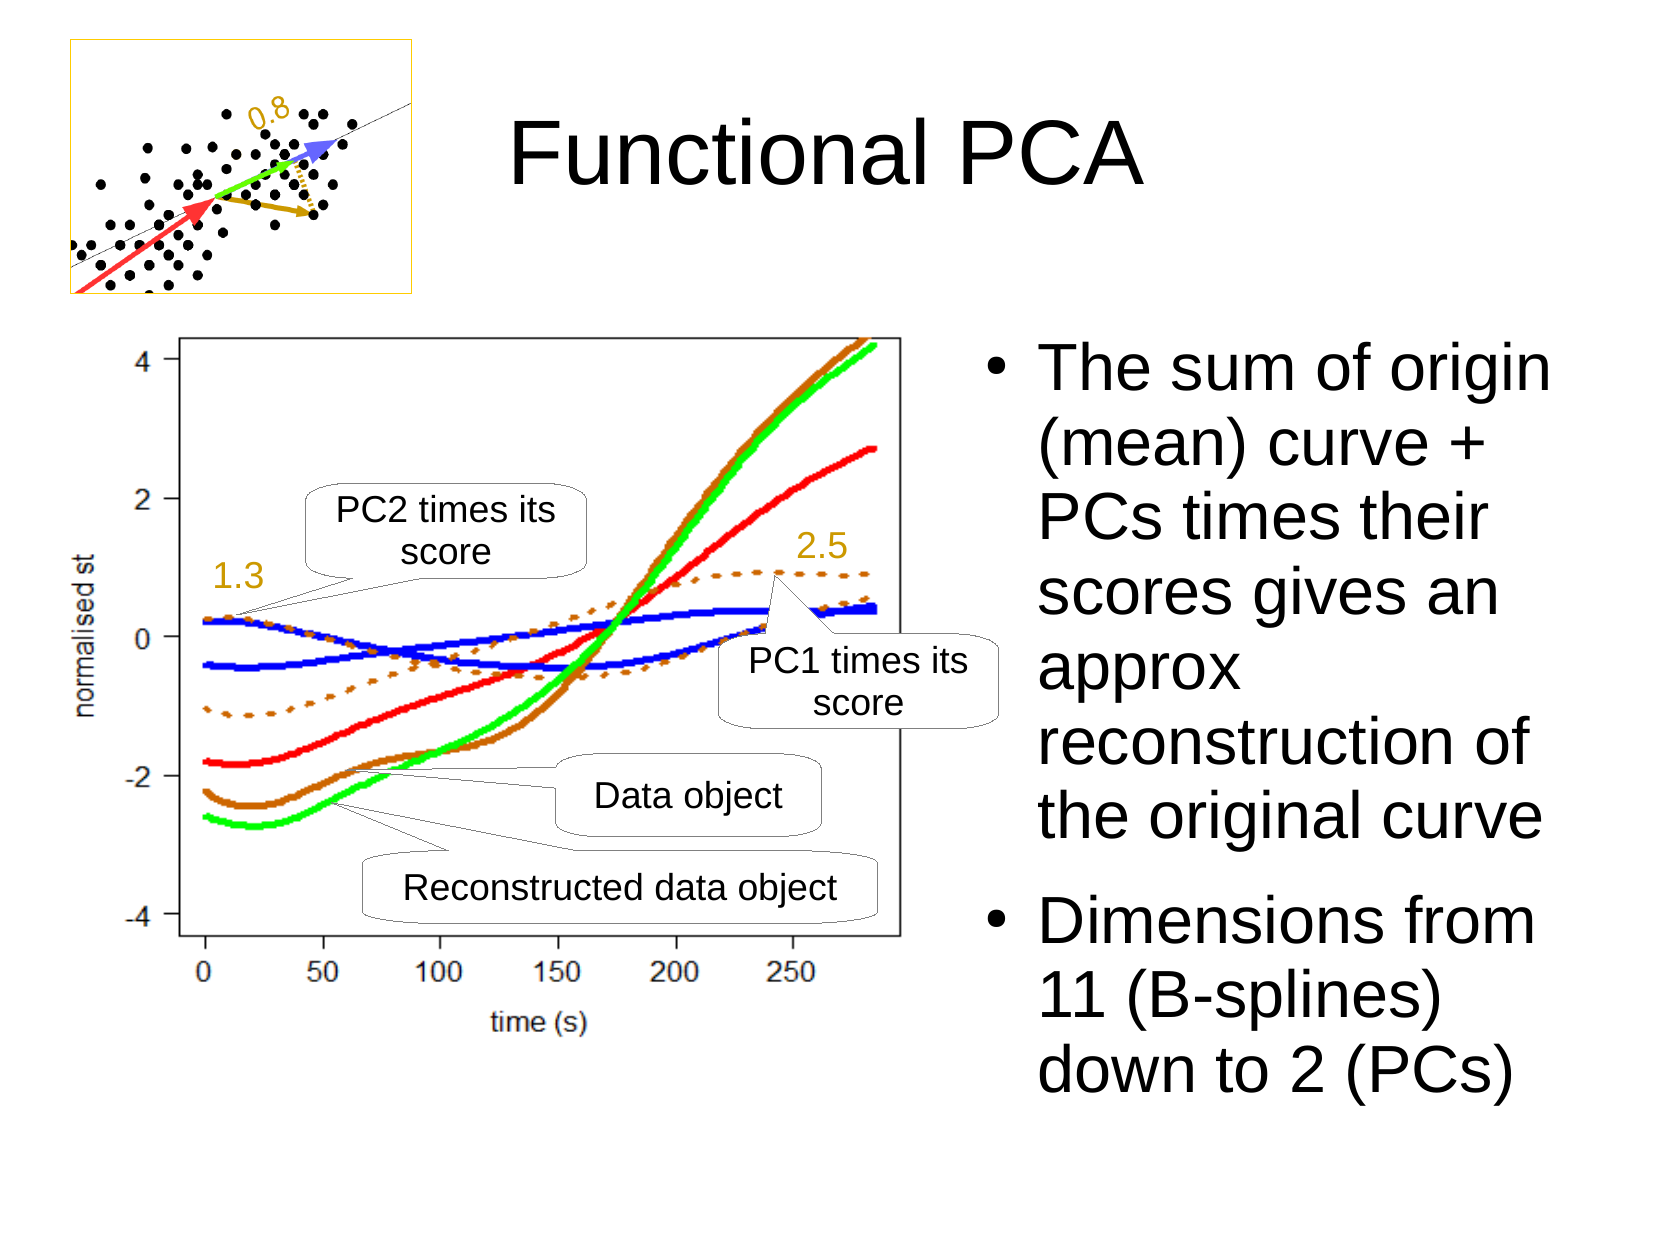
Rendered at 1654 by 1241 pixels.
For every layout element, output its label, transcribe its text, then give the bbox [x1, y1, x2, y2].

picture [70, 39, 957, 1063]
text_box PC2 times its score [305, 483, 587, 600]
text_box PC1 times its score [718, 575, 966, 729]
list The sum of origin (mean) curve + PCs times their scores gives an approx reconstruction of the original curve Dimensions from 11 (B-splines) down to 2 (PCs) [966, 329, 1571, 1205]
text_box Data object [345, 753, 822, 837]
text_box Reconstructed data object [331, 802, 878, 924]
text_box 1.3 [197, 547, 316, 616]
text_box 2.5 [781, 517, 900, 586]
title Functional PCA [412, 49, 1571, 257]
